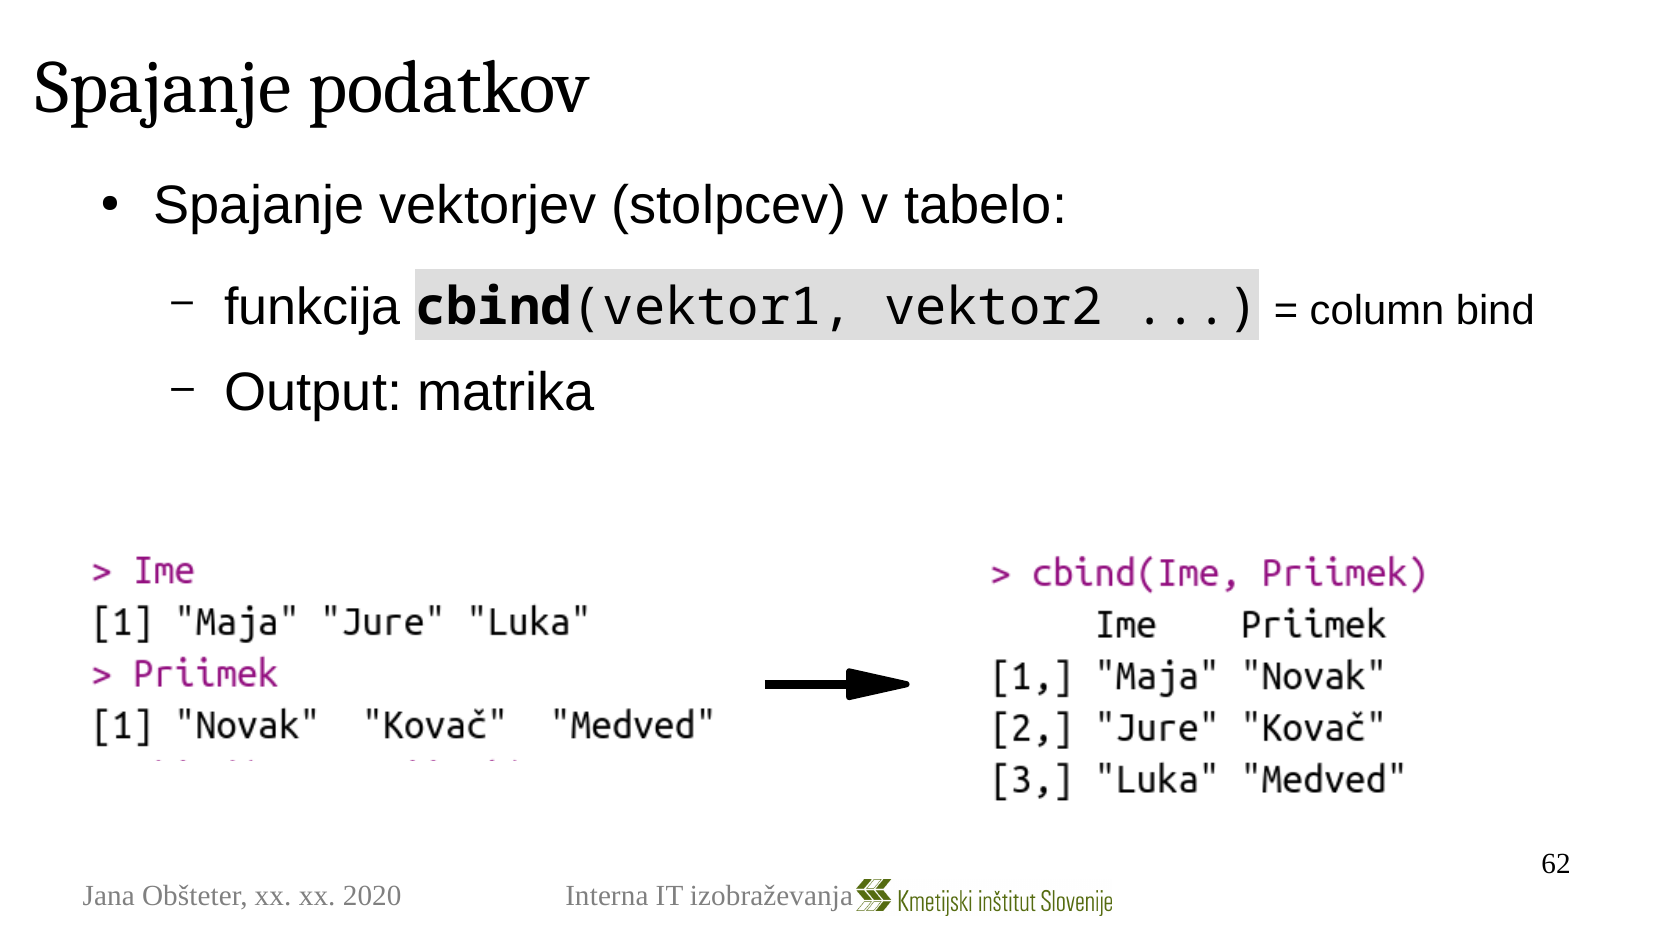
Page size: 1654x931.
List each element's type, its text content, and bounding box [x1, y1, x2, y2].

picture [856, 879, 1112, 916]
title Spajanje podatkov [35, 21, 1524, 154]
picture [981, 546, 1654, 810]
picture [82, 546, 778, 761]
list Spajanje vektorjev (stolpcev) v tabelo: funkcija cbind(vektor1, vektor2 ...) = column bind Output: matrika [82, 165, 1642, 827]
